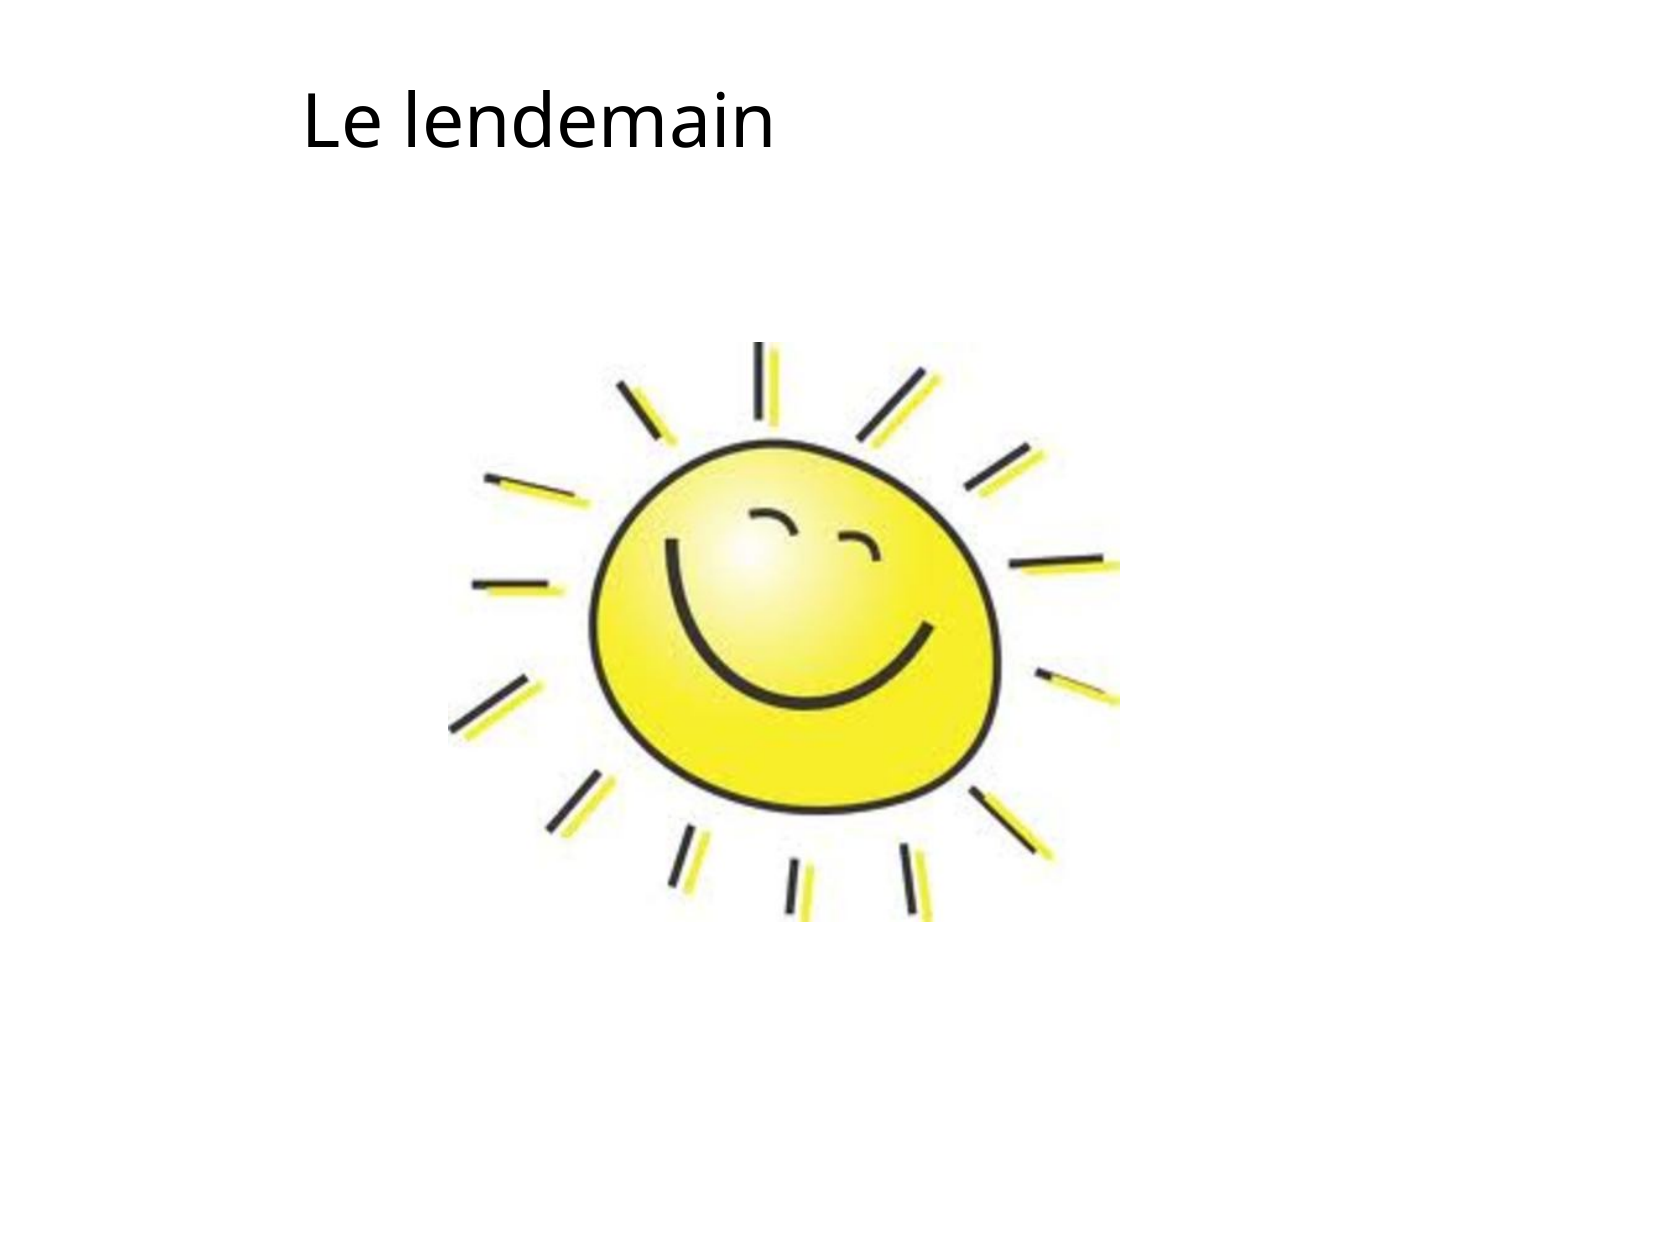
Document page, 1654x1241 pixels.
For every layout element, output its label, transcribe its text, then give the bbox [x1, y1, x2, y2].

text_box Le lendemain [287, 59, 823, 180]
picture [448, 342, 1120, 922]
